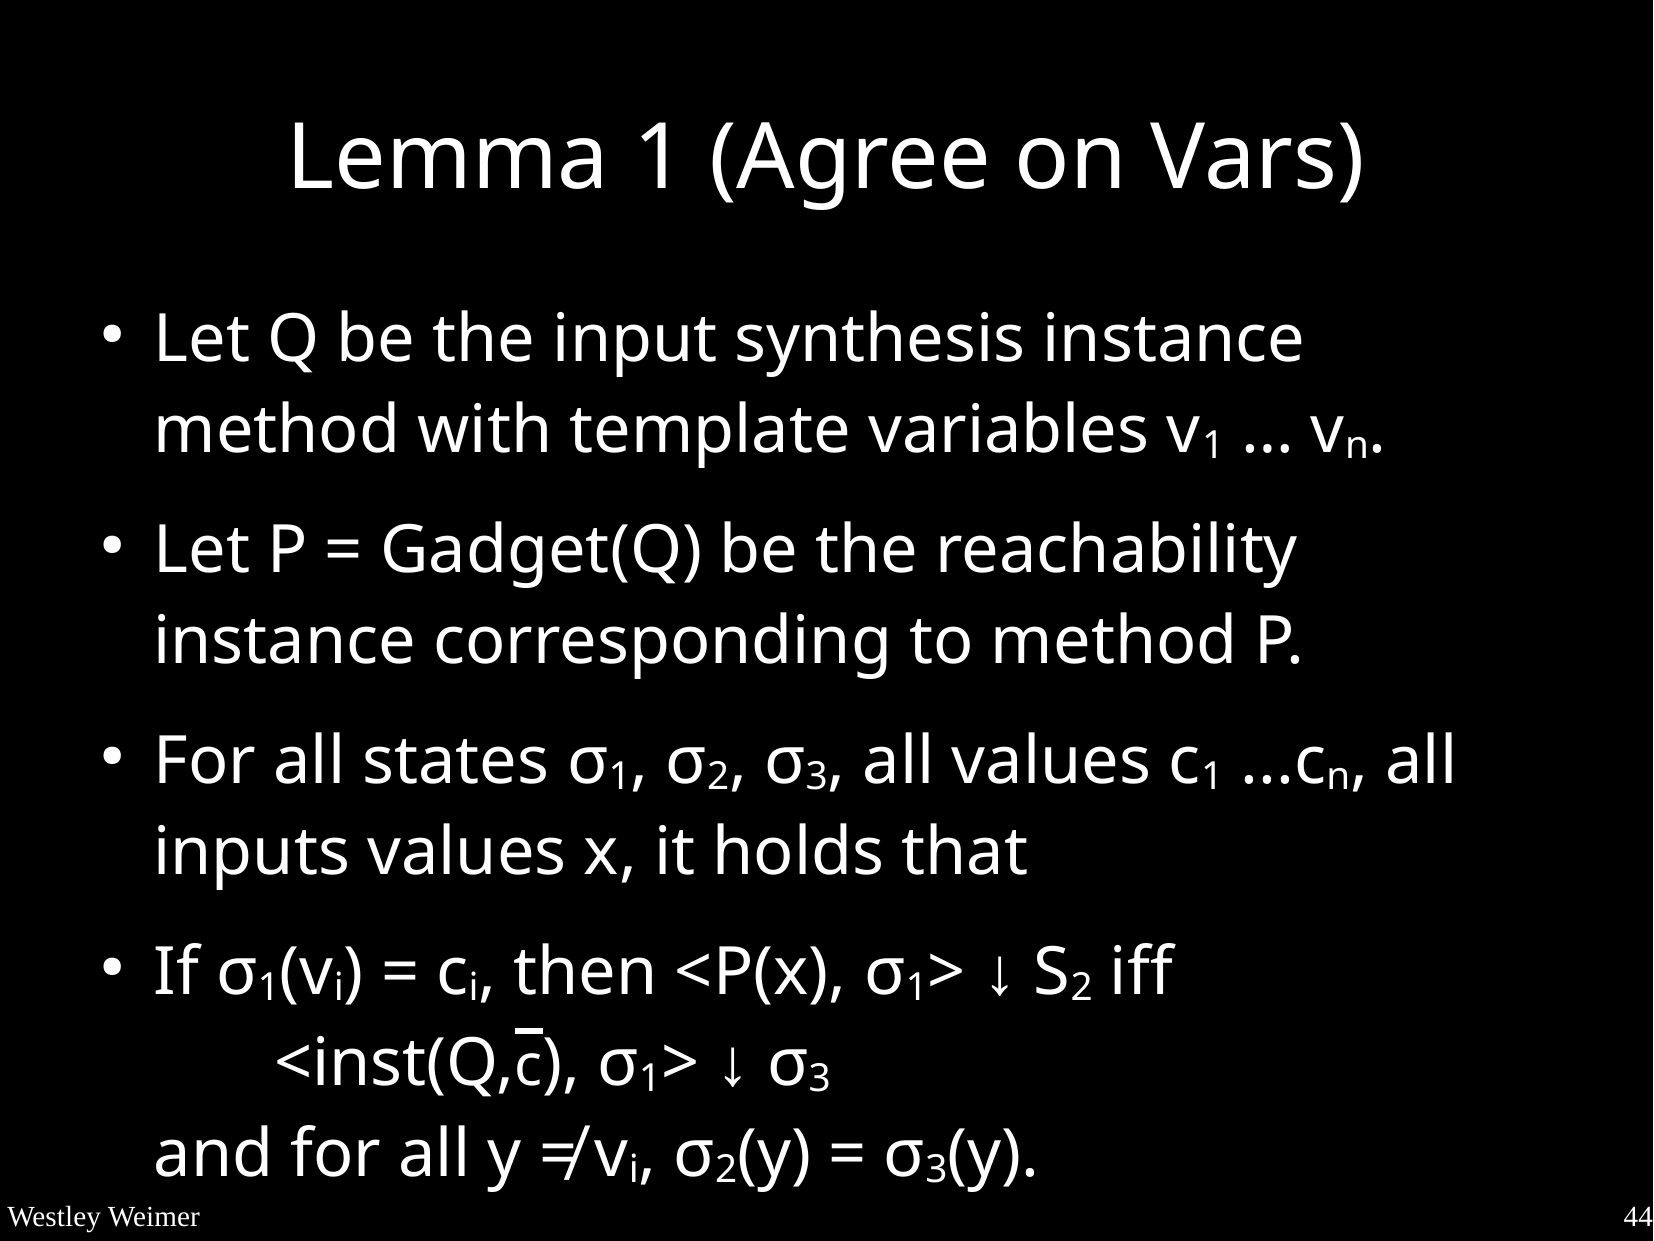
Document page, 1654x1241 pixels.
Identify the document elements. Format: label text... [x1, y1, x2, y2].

title Lemma 1 (Agree on Vars) [82, 49, 1571, 257]
list Let Q be the input synthesis instance method with template variables v1 … vn. Let P = Gadget(Q) be the reachability instance corresponding to method P. For all states σ1, σ2, σ3, all values c1 ...cn, all inputs values x, it holds that If σ1(vi) = ci, then <P(x), σ1> ↓ S2 iff <inst(Q,c), σ1> ↓ σ3 and for all y ≠ vi, σ2(y) = σ3(y). [82, 290, 1571, 1186]
